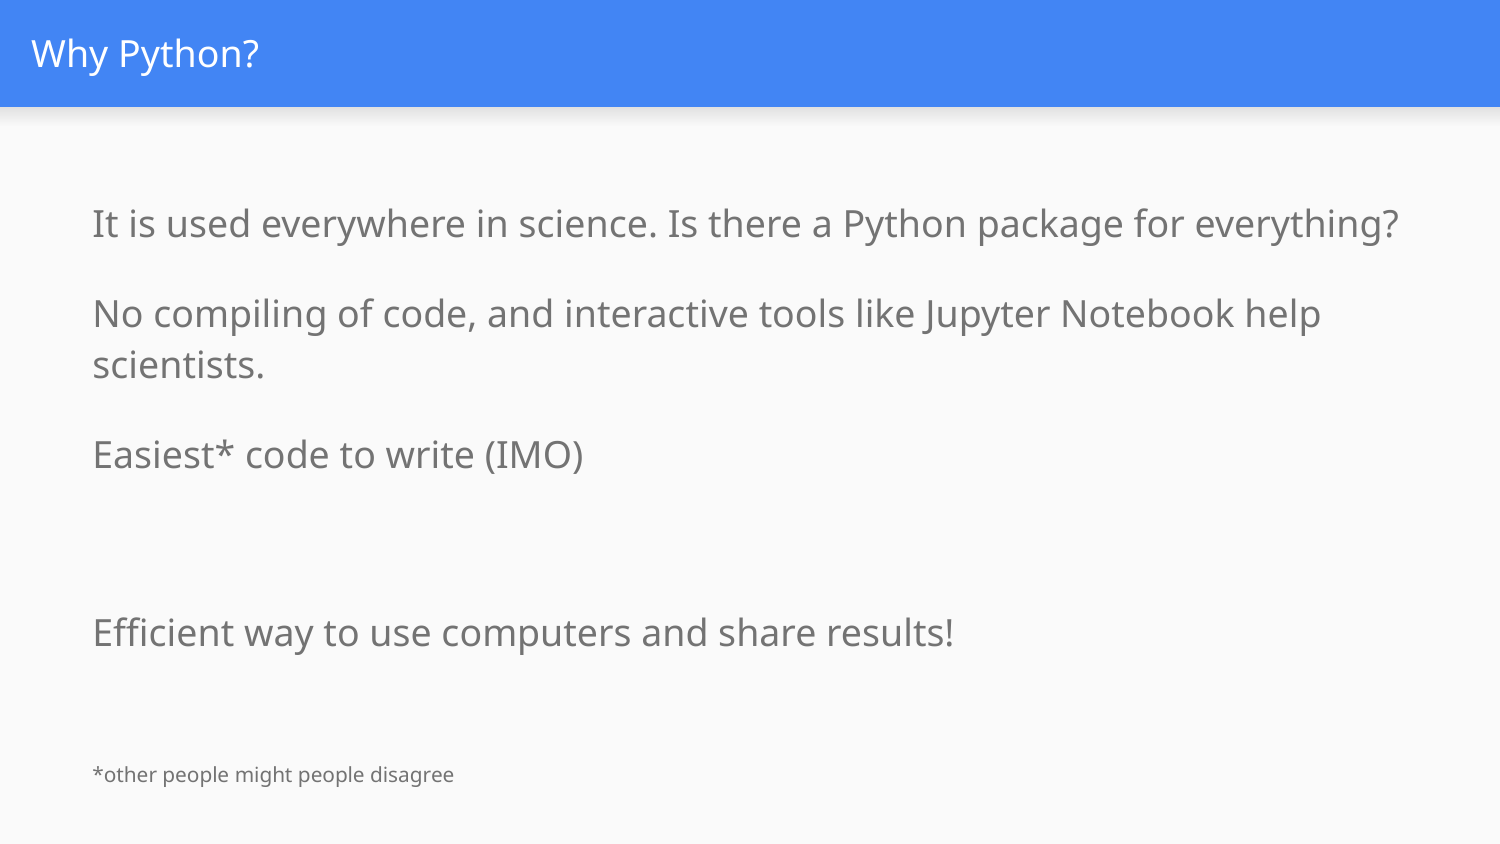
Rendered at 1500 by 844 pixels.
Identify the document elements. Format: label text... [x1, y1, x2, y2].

title Why Python? [16, 2, 1464, 102]
list It is used everywhere in science. Is there a Python package for everything? No compiling of code, and interactive tools like Jupyter Notebook help scientists. Easiest* code to write (IMO) Efficient way to use computers and share results! *other people might people disagree [77, 178, 1427, 812]
